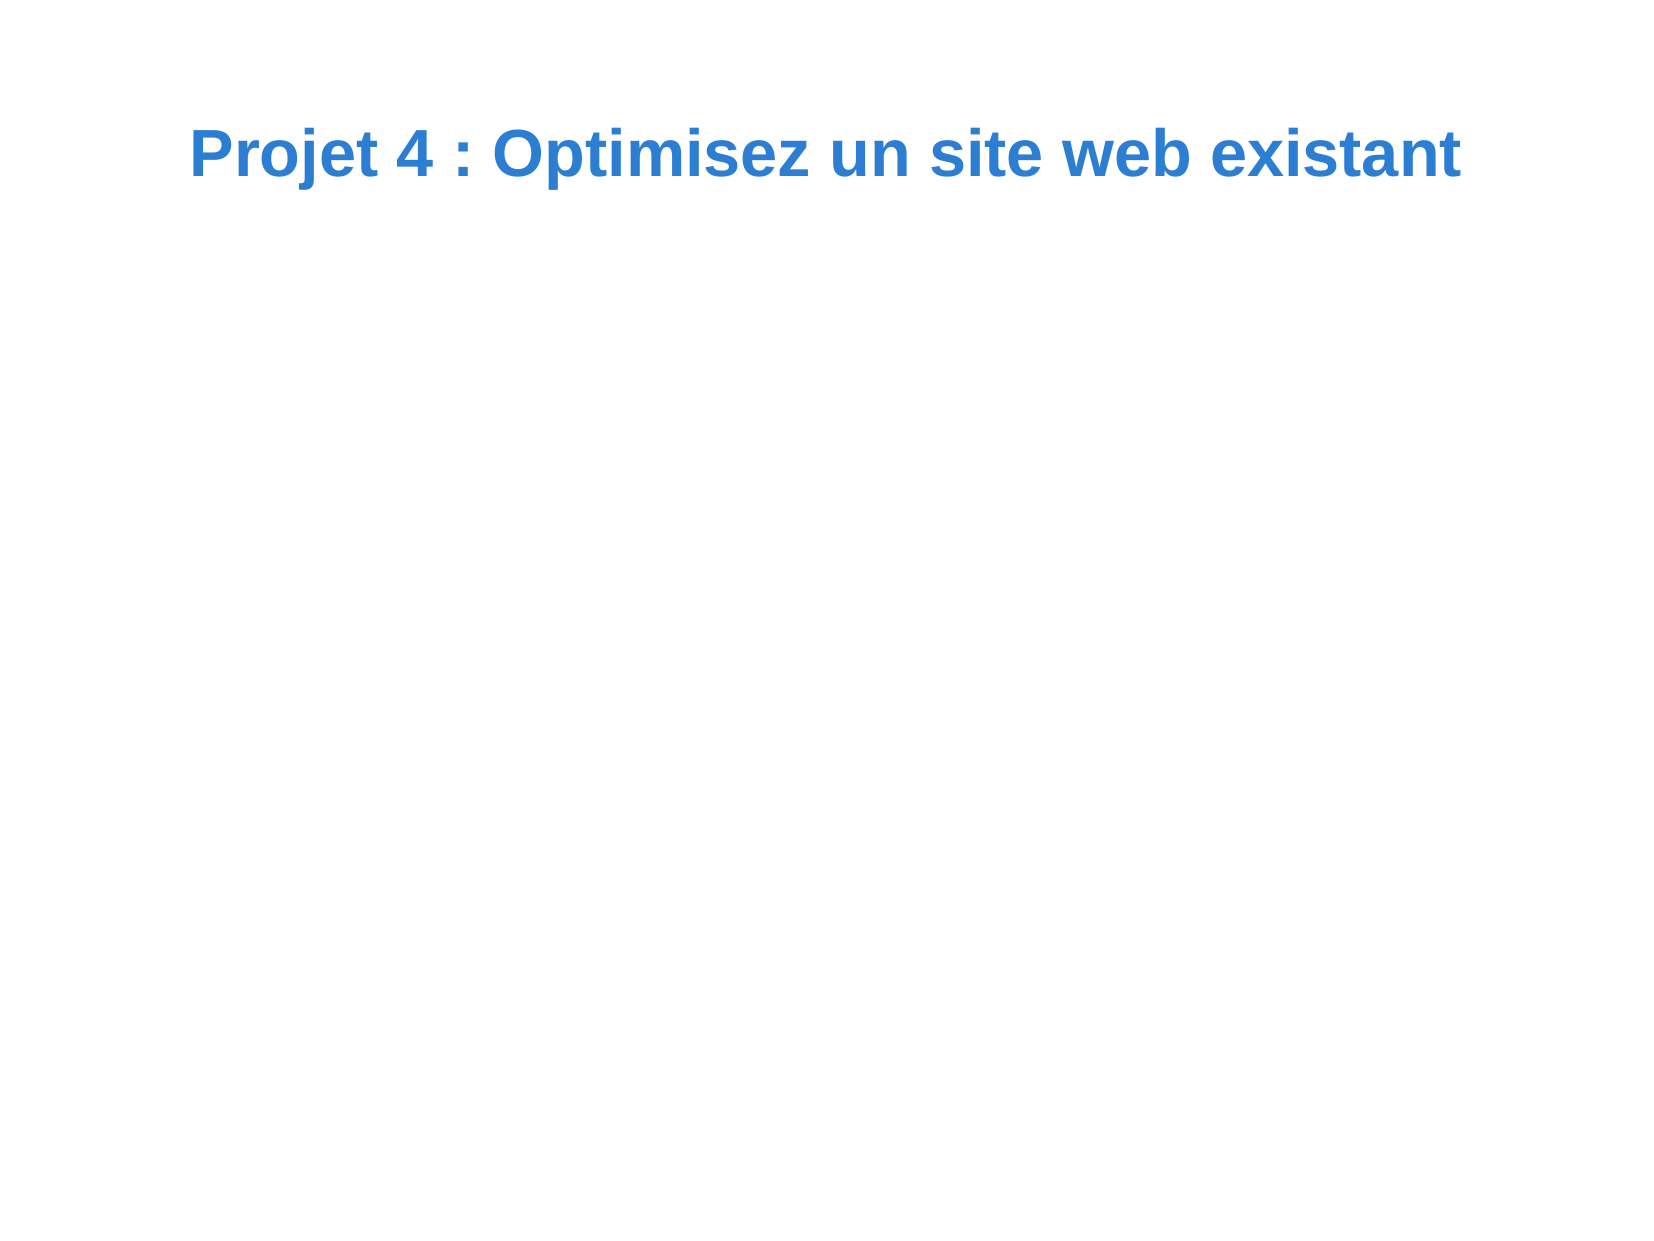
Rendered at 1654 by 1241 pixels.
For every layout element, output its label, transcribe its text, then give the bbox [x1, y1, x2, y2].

title Projet 4 : Optimisez un site web existant [82, 49, 1571, 257]
